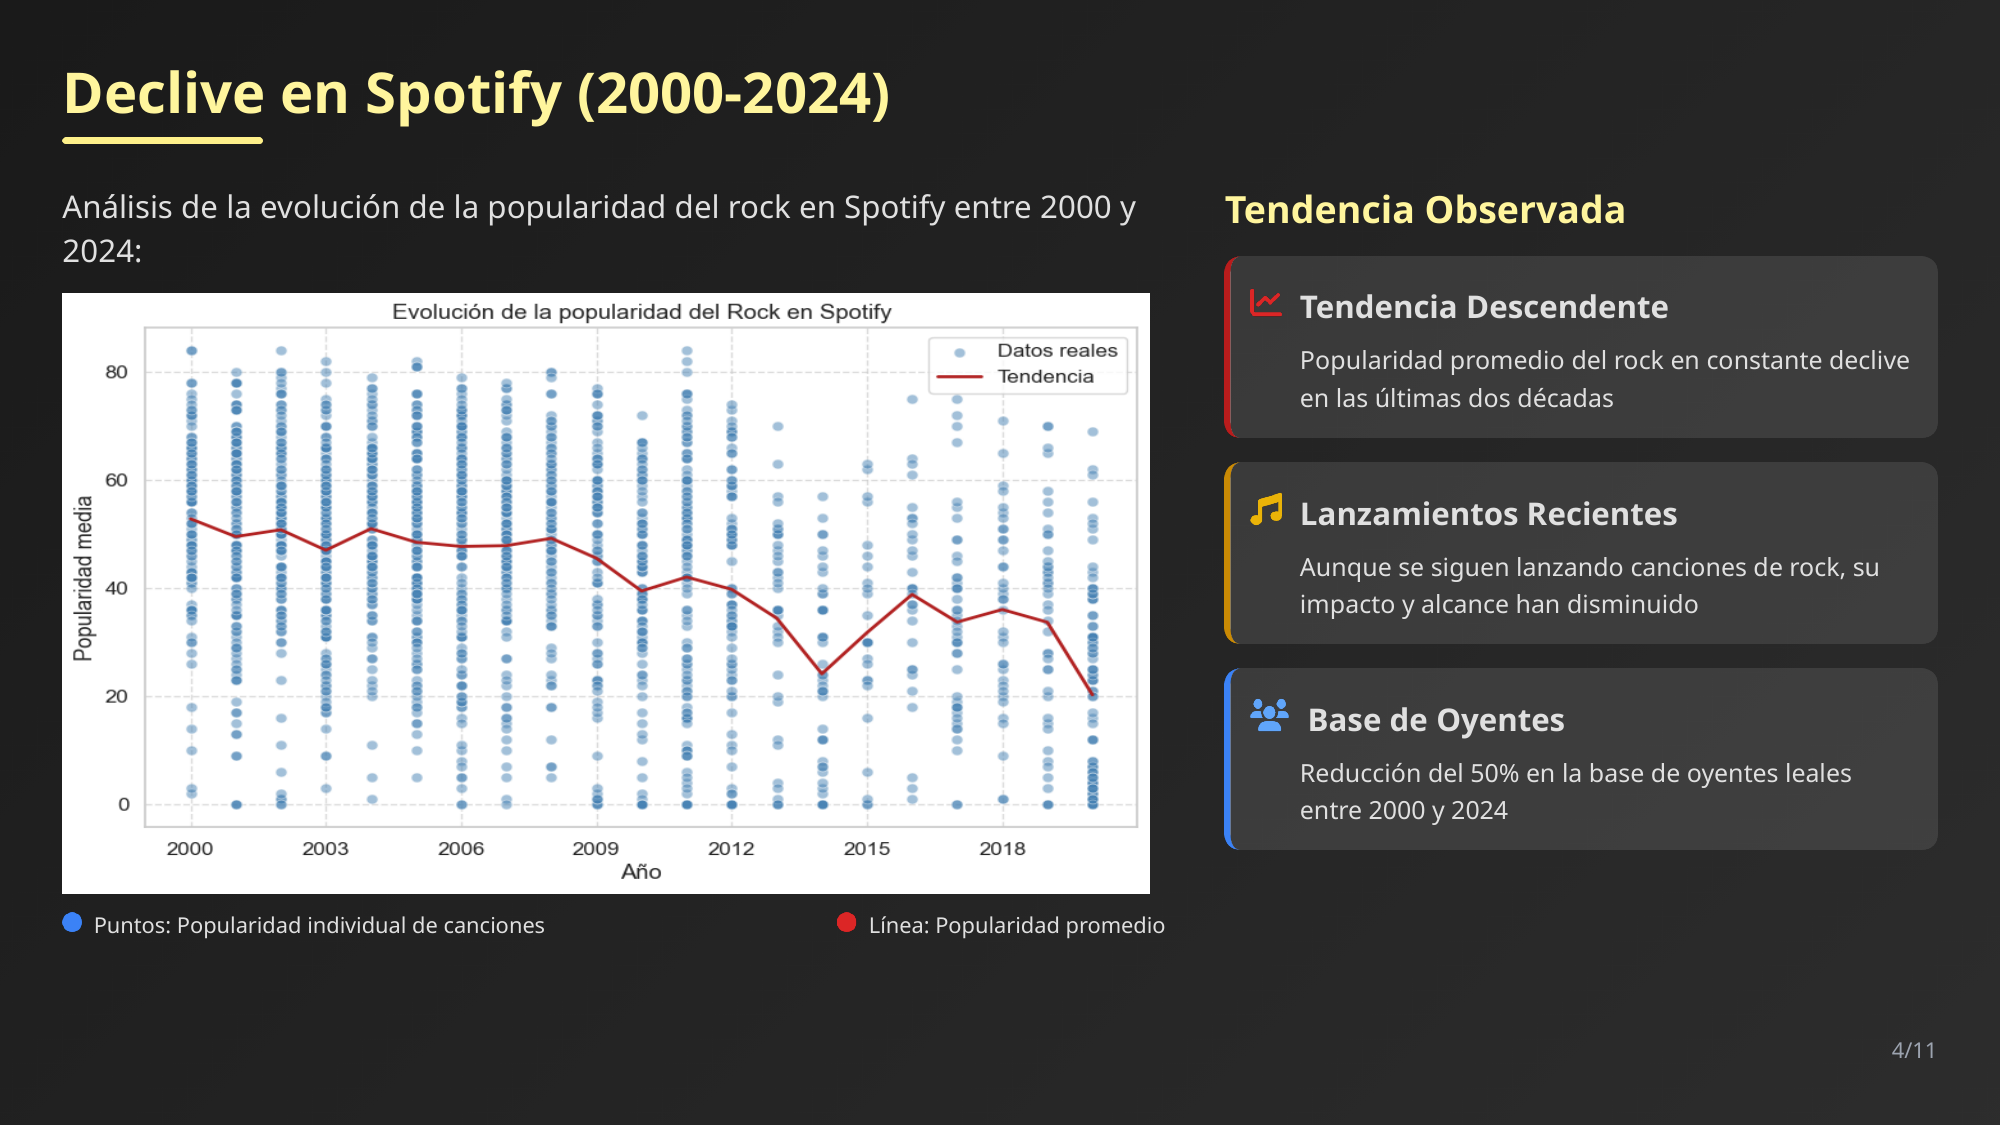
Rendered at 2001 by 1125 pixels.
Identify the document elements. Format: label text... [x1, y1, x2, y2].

text_box Puntos: Popularidad individual de canciones [93, 906, 609, 938]
text_box Tendencia Descendente [1299, 281, 1727, 325]
text_box Popularidad promedio del rock en constante declive en las últimas dos décadas [1299, 337, 1913, 413]
text_box Lanzamientos Recientes [1299, 487, 1738, 532]
text_box Tendencia Observada [1224, 181, 2000, 232]
picture [0, 0, 2000, 1125]
text_box Línea: Popularidad promedio [869, 906, 1207, 938]
text_box Base de Oyentes [1307, 693, 1610, 738]
text_box Análisis de la evolución de la popularidad del rock en Spotify entre 2000 y 2024: [62, 181, 1150, 269]
text_box Reducción del 50% en la base de oyentes leales entre 2000 y 2024 [1299, 749, 1913, 825]
text_box 4/11 [62, 1031, 1938, 1063]
text_box Declive en Spotify (2000-2024) [62, 62, 2000, 125]
text_box Aunque se siguen lanzando canciones de rock, su impacto y alcance han disminuido [1299, 543, 1913, 619]
